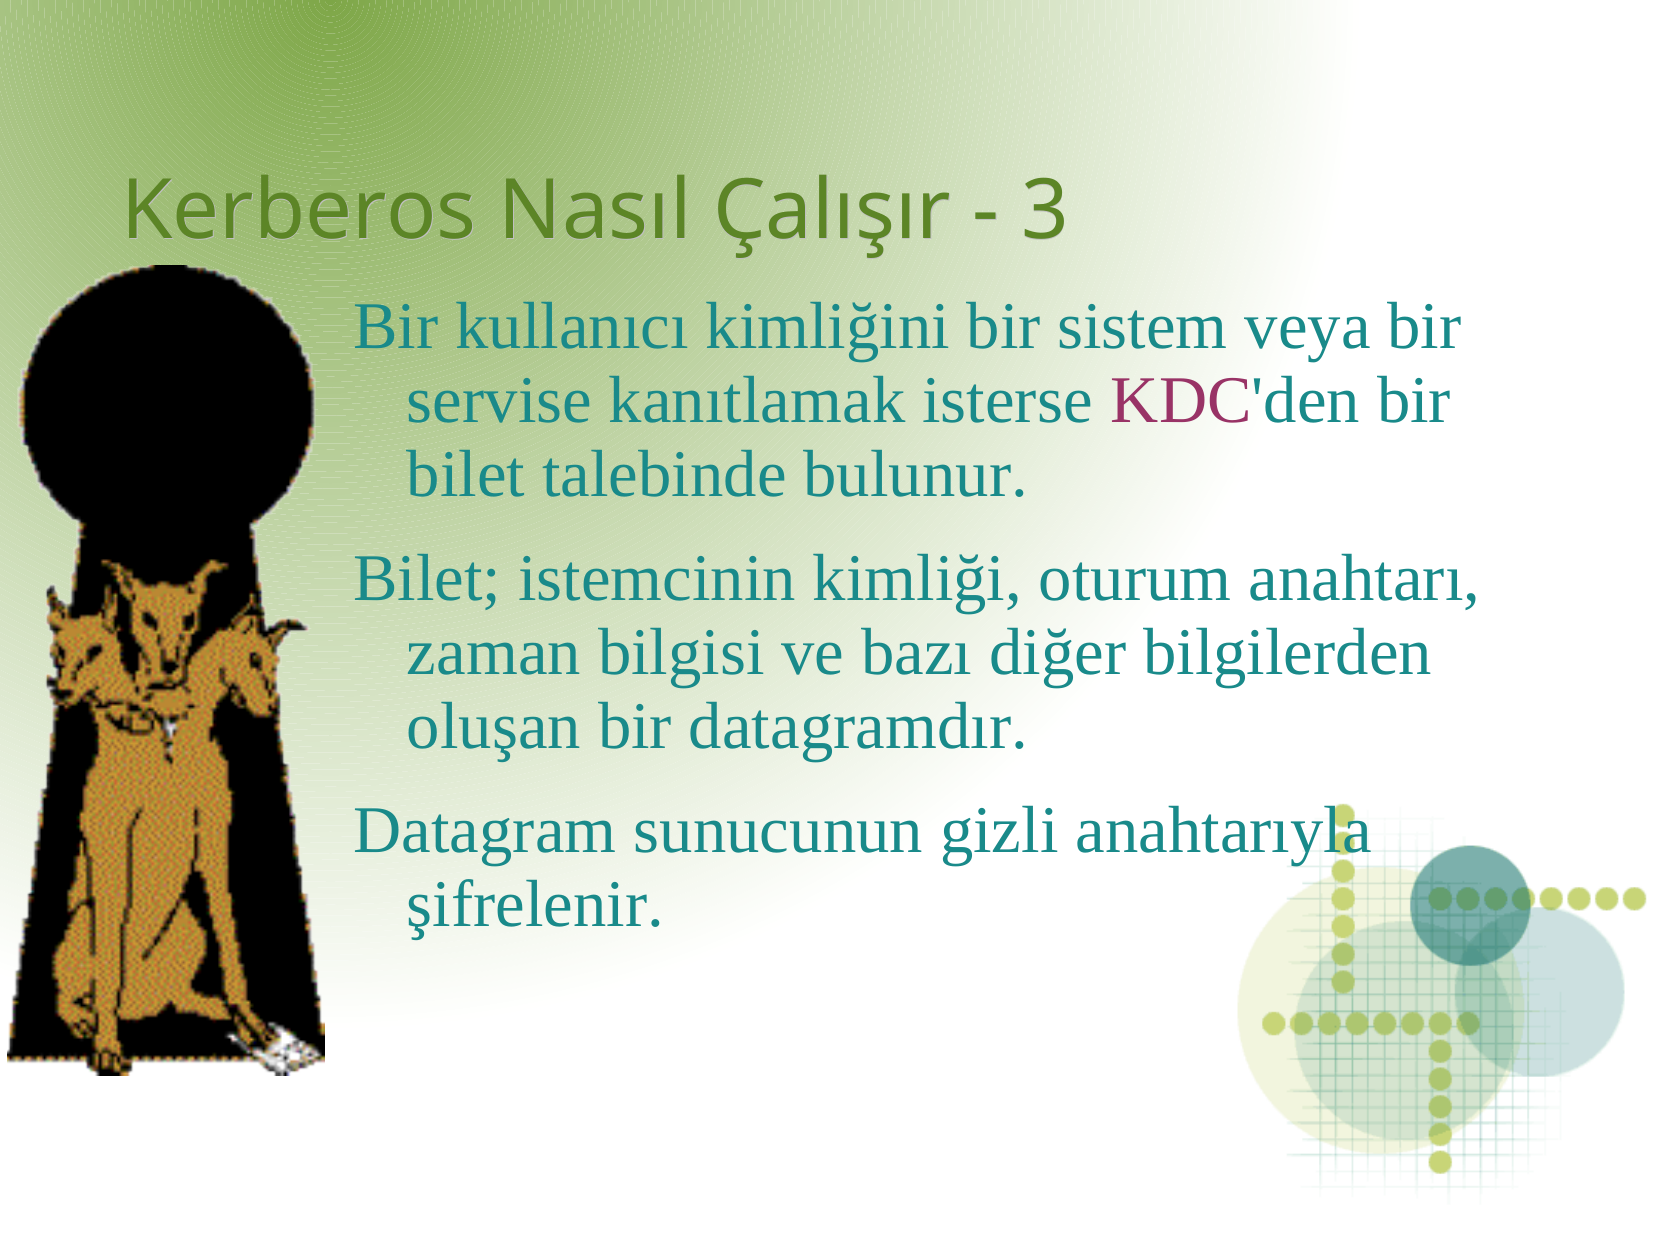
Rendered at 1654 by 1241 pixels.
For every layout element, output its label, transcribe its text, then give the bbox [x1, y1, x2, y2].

title Kerberos Nasıl Çalışır - 3 [121, 102, 1534, 311]
picture [7, 265, 325, 1076]
picture [1224, 792, 1654, 1211]
list Bir kullanıcı kimliğini bir sistem veya bir servise kanıtlamak isterse KDC'den bir bilet talebinde bulunur. Bilet; istemcinin kimliği, oturum anahtarı, zaman bilgisi ve bazı diğer bilgilerden oluşan bir datagramdır. Datagram sunucunun gizli anahtarıyla şifrelenir. [335, 289, 1534, 1182]
